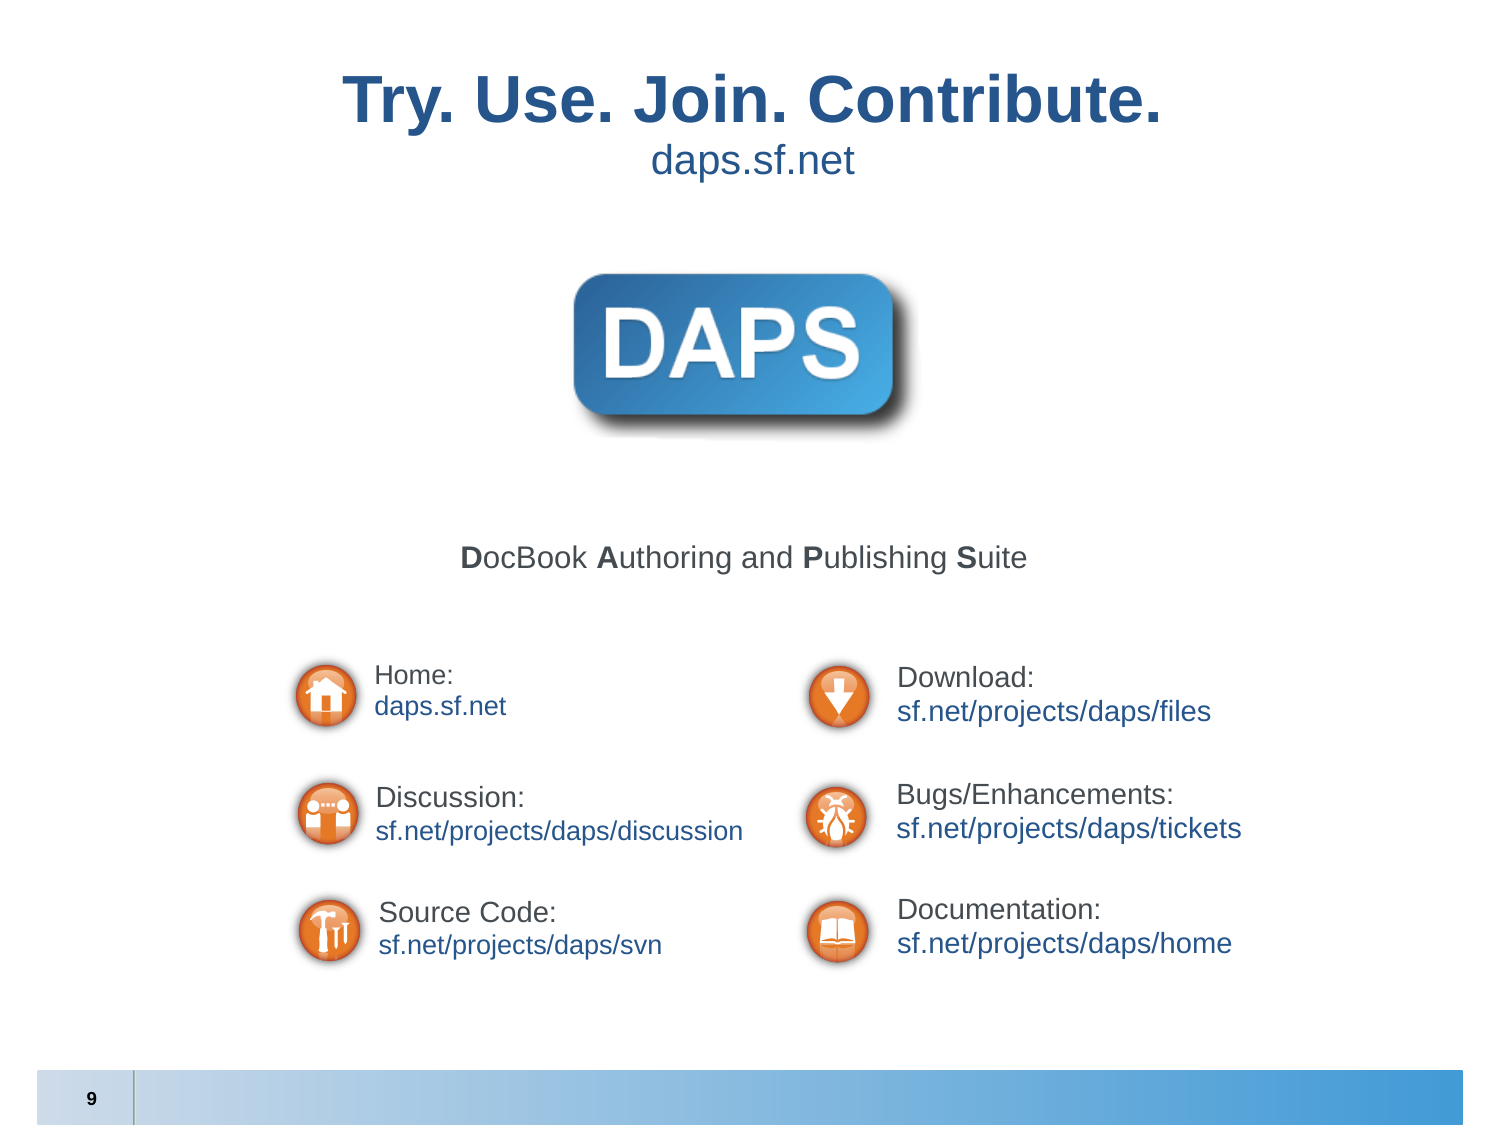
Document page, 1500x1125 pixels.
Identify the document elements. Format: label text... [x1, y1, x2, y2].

picture [791, 772, 881, 862]
title Try. Use. Join. Contribute. daps.sf.net [135, 42, 1372, 205]
picture [283, 768, 373, 859]
picture [794, 651, 884, 742]
picture [792, 886, 883, 977]
picture [284, 885, 375, 976]
picture [281, 650, 371, 741]
picture [563, 263, 930, 452]
